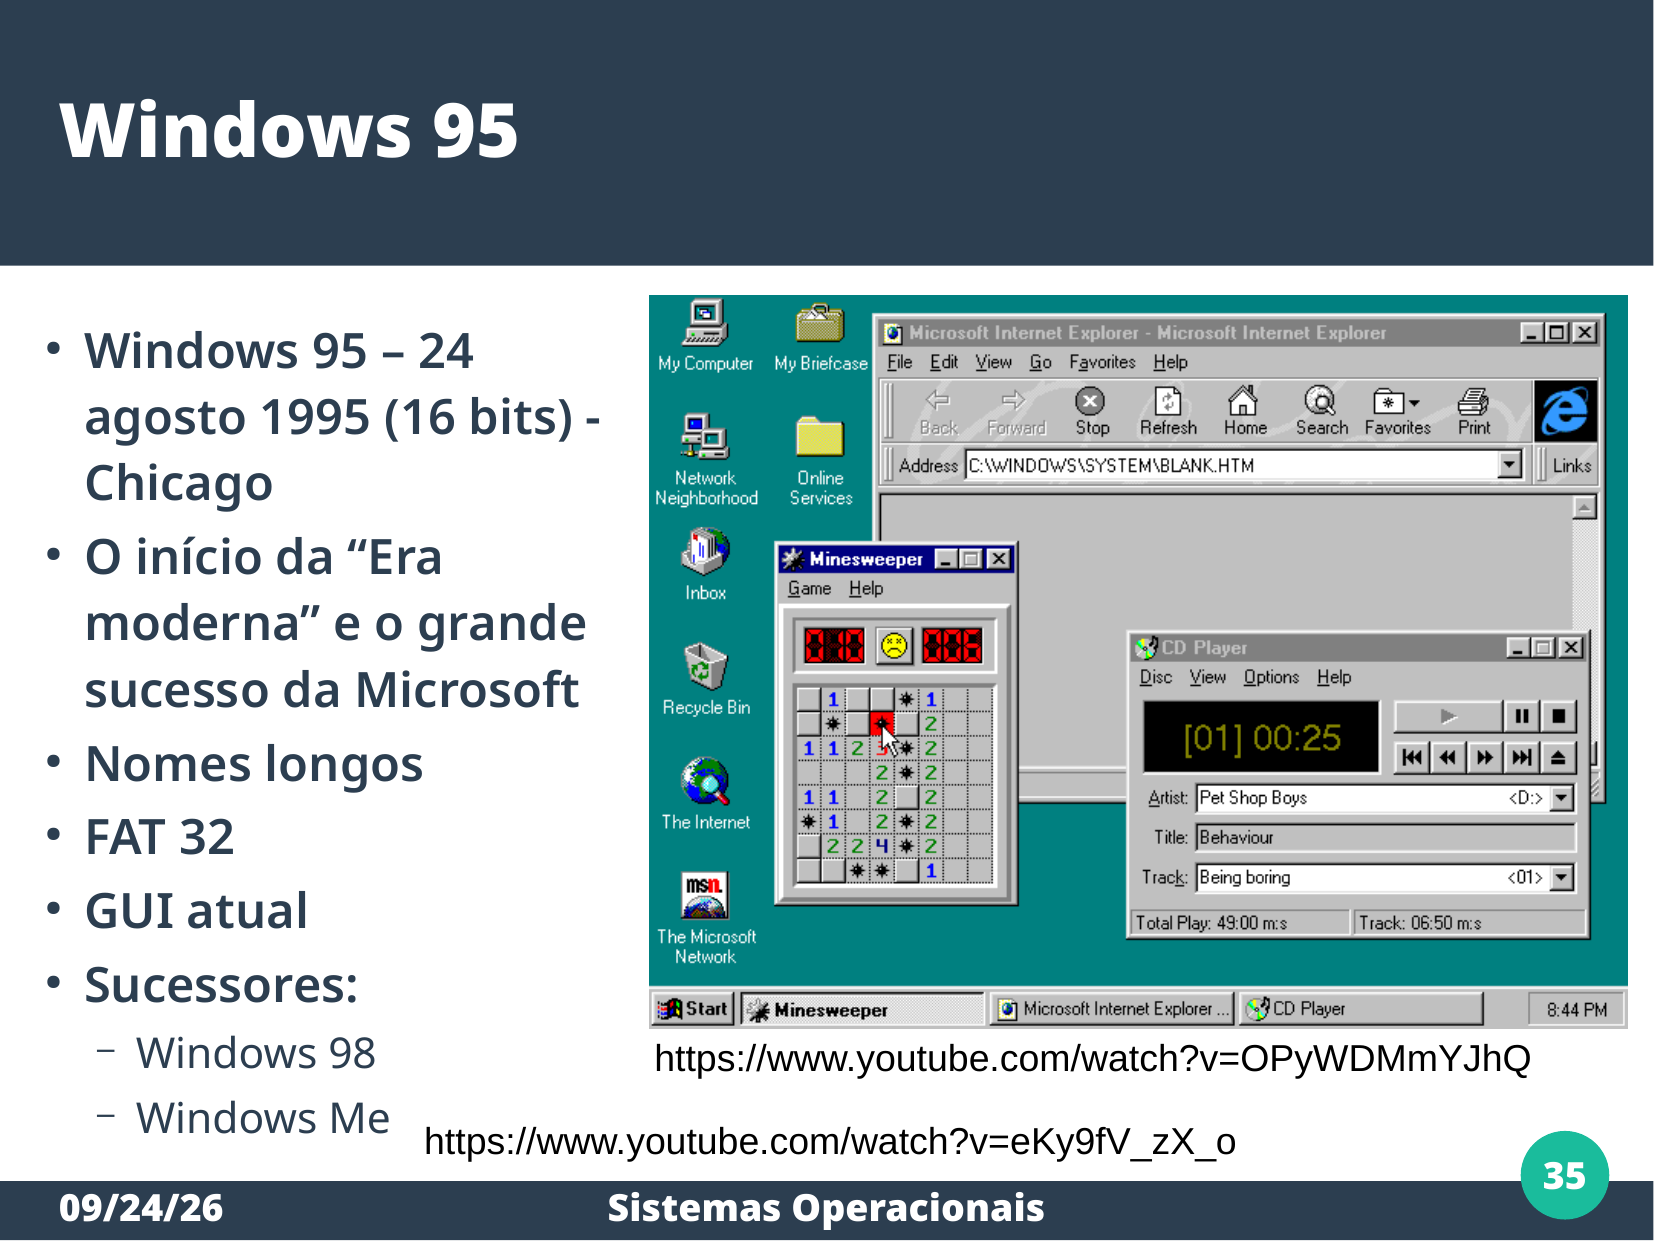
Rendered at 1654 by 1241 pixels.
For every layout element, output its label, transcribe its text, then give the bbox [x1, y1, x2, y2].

picture [649, 295, 1628, 1029]
title Windows 95 [59, 49, 1595, 207]
list Windows 95 – 24 agosto 1995 (16 bits) - Chicago O início da “Era moderna” e o grande sucesso da Microsoft Nomes longos FAT 32 GUI atual Sucessores: Windows 98 Windows Me [17, 308, 626, 1158]
text_box https://www.youtube.com/watch?v=OPyWDMmYJhQ [639, 1030, 1548, 1088]
text_box https://www.youtube.com/watch?v=eKy9fV_zX_o [409, 1112, 1252, 1170]
